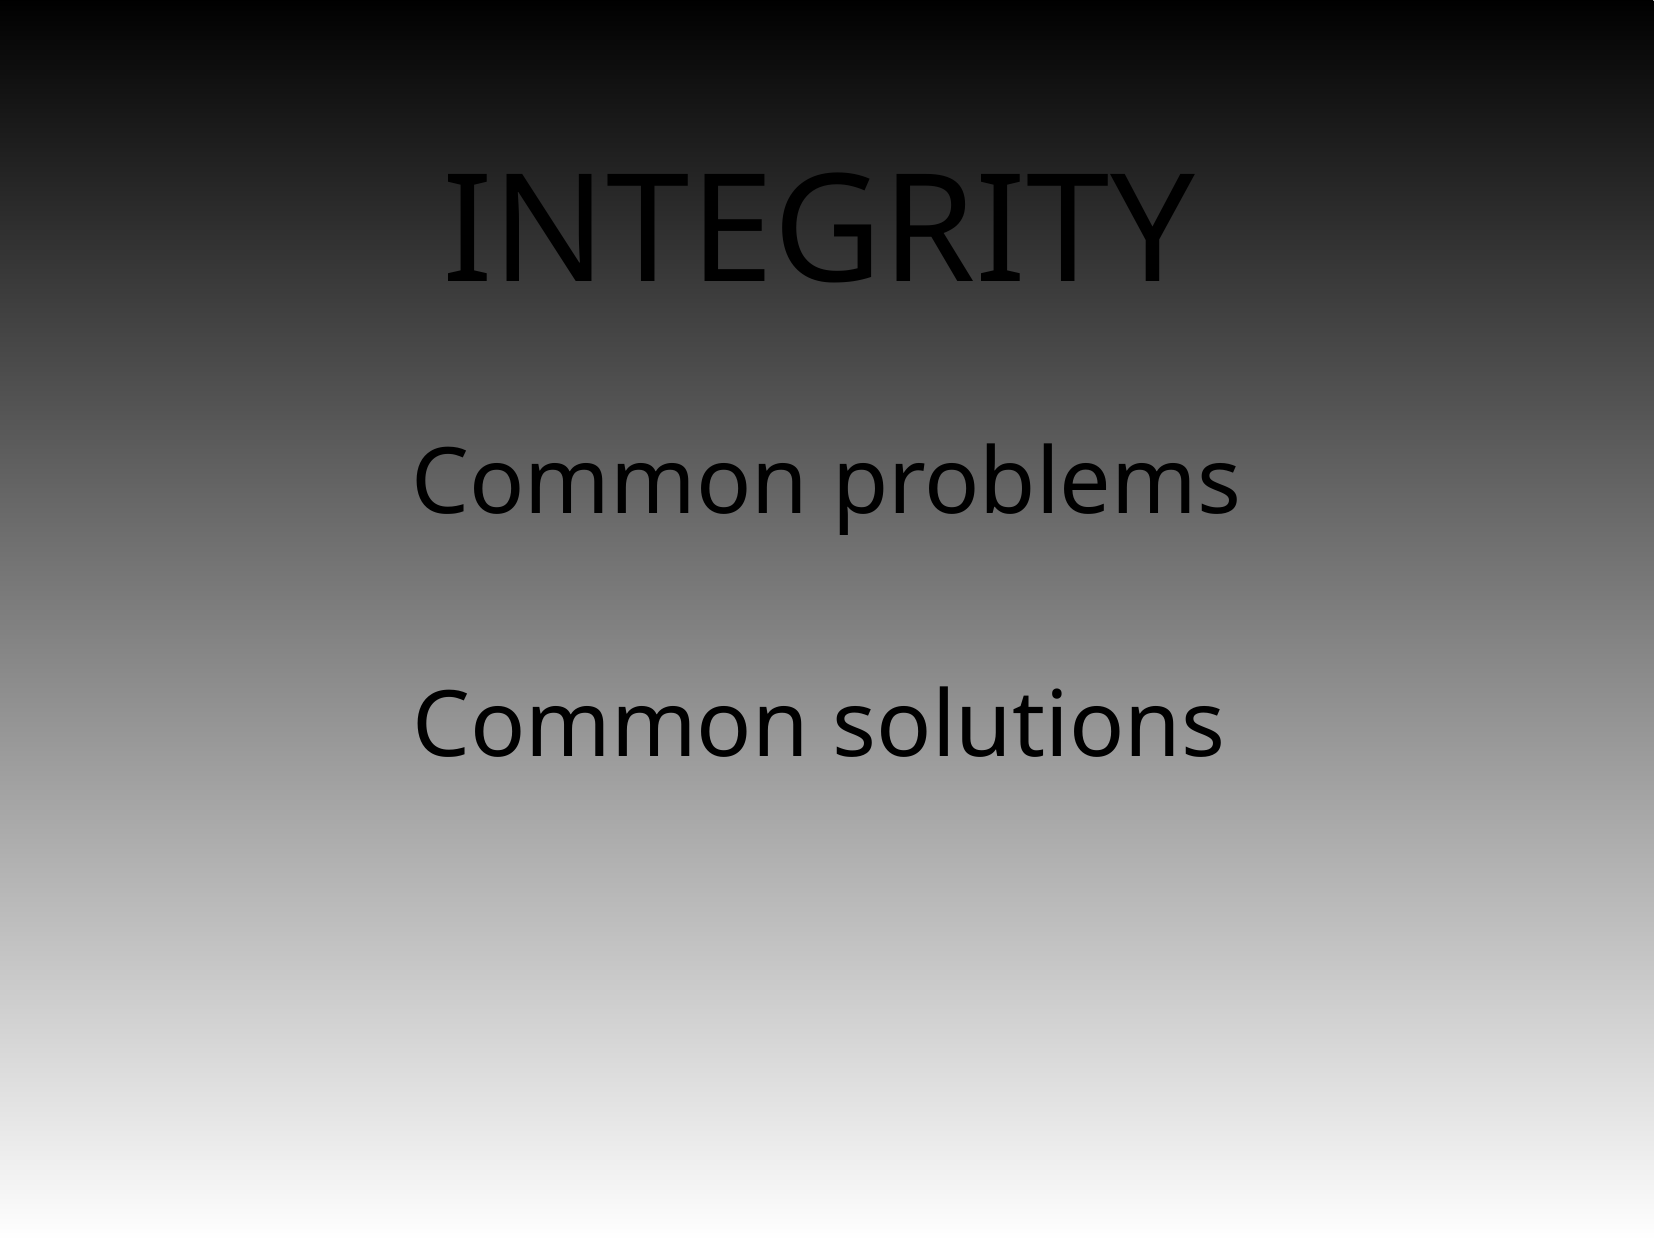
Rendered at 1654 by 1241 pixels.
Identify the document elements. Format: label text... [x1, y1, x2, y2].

title Common solutions [75, 617, 1564, 826]
title Common problems [82, 375, 1571, 583]
title INTEGRITY [75, 120, 1564, 328]
